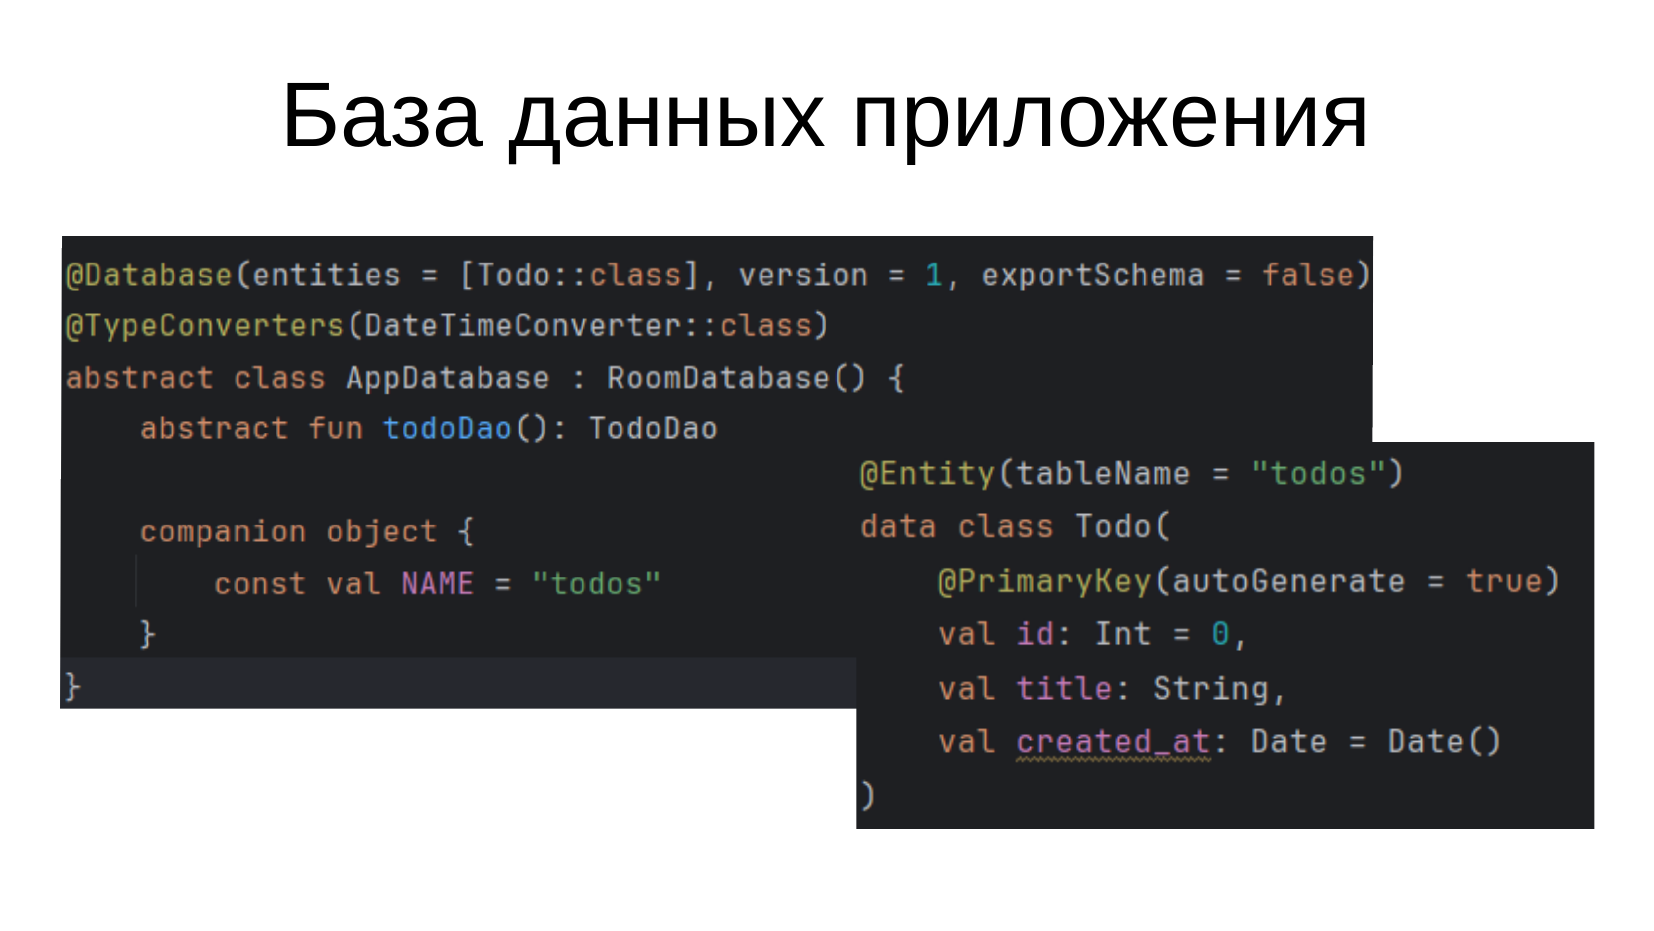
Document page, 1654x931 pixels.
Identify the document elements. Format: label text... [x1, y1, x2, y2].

picture [59, 236, 1595, 829]
title База данных приложения [82, 37, 1571, 193]
